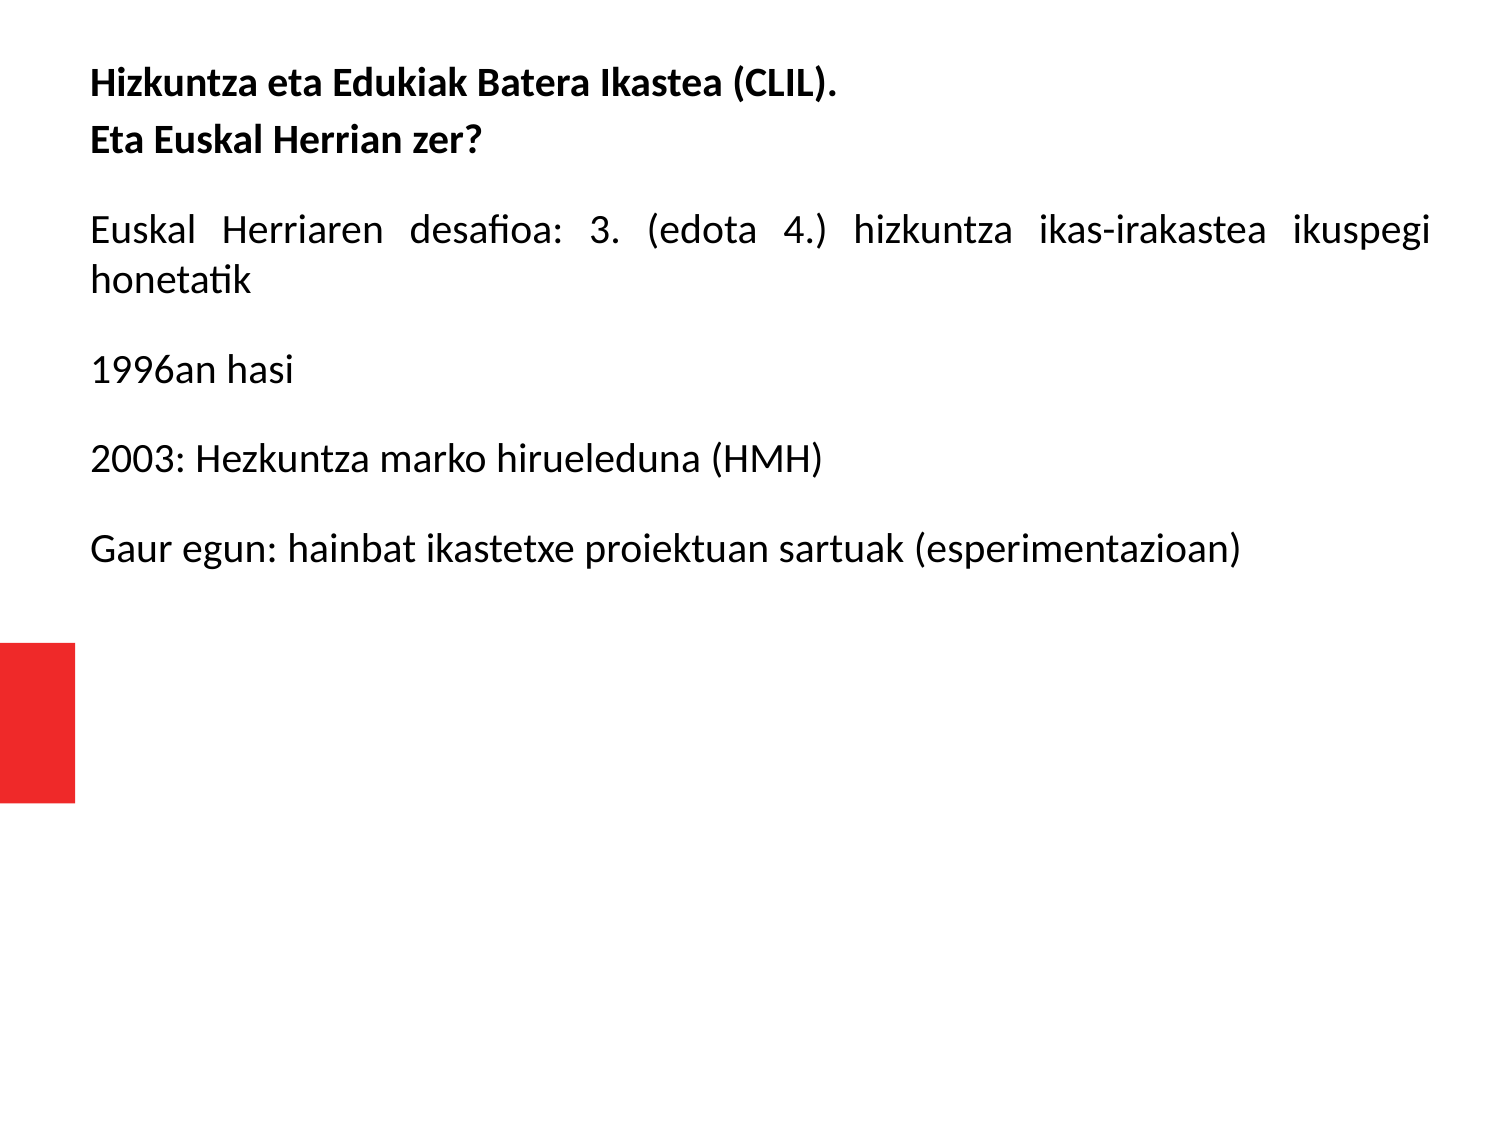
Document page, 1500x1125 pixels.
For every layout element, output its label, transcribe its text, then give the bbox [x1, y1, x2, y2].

list Hizkuntza eta Edukiak Batera Ikastea (CLIL). Eta Euskal Herrian zer? Euskal Herriaren desafioa: 3. (edota 4.) hizkuntza ikas-irakastea ikuspegi honetatik 1996an hasi 2003: Hezkuntza marko hirueleduna (HMH) Gaur egun: hainbat ikastetxe proiektuan sartuak (esperimentazioan) [75, 47, 1447, 1125]
